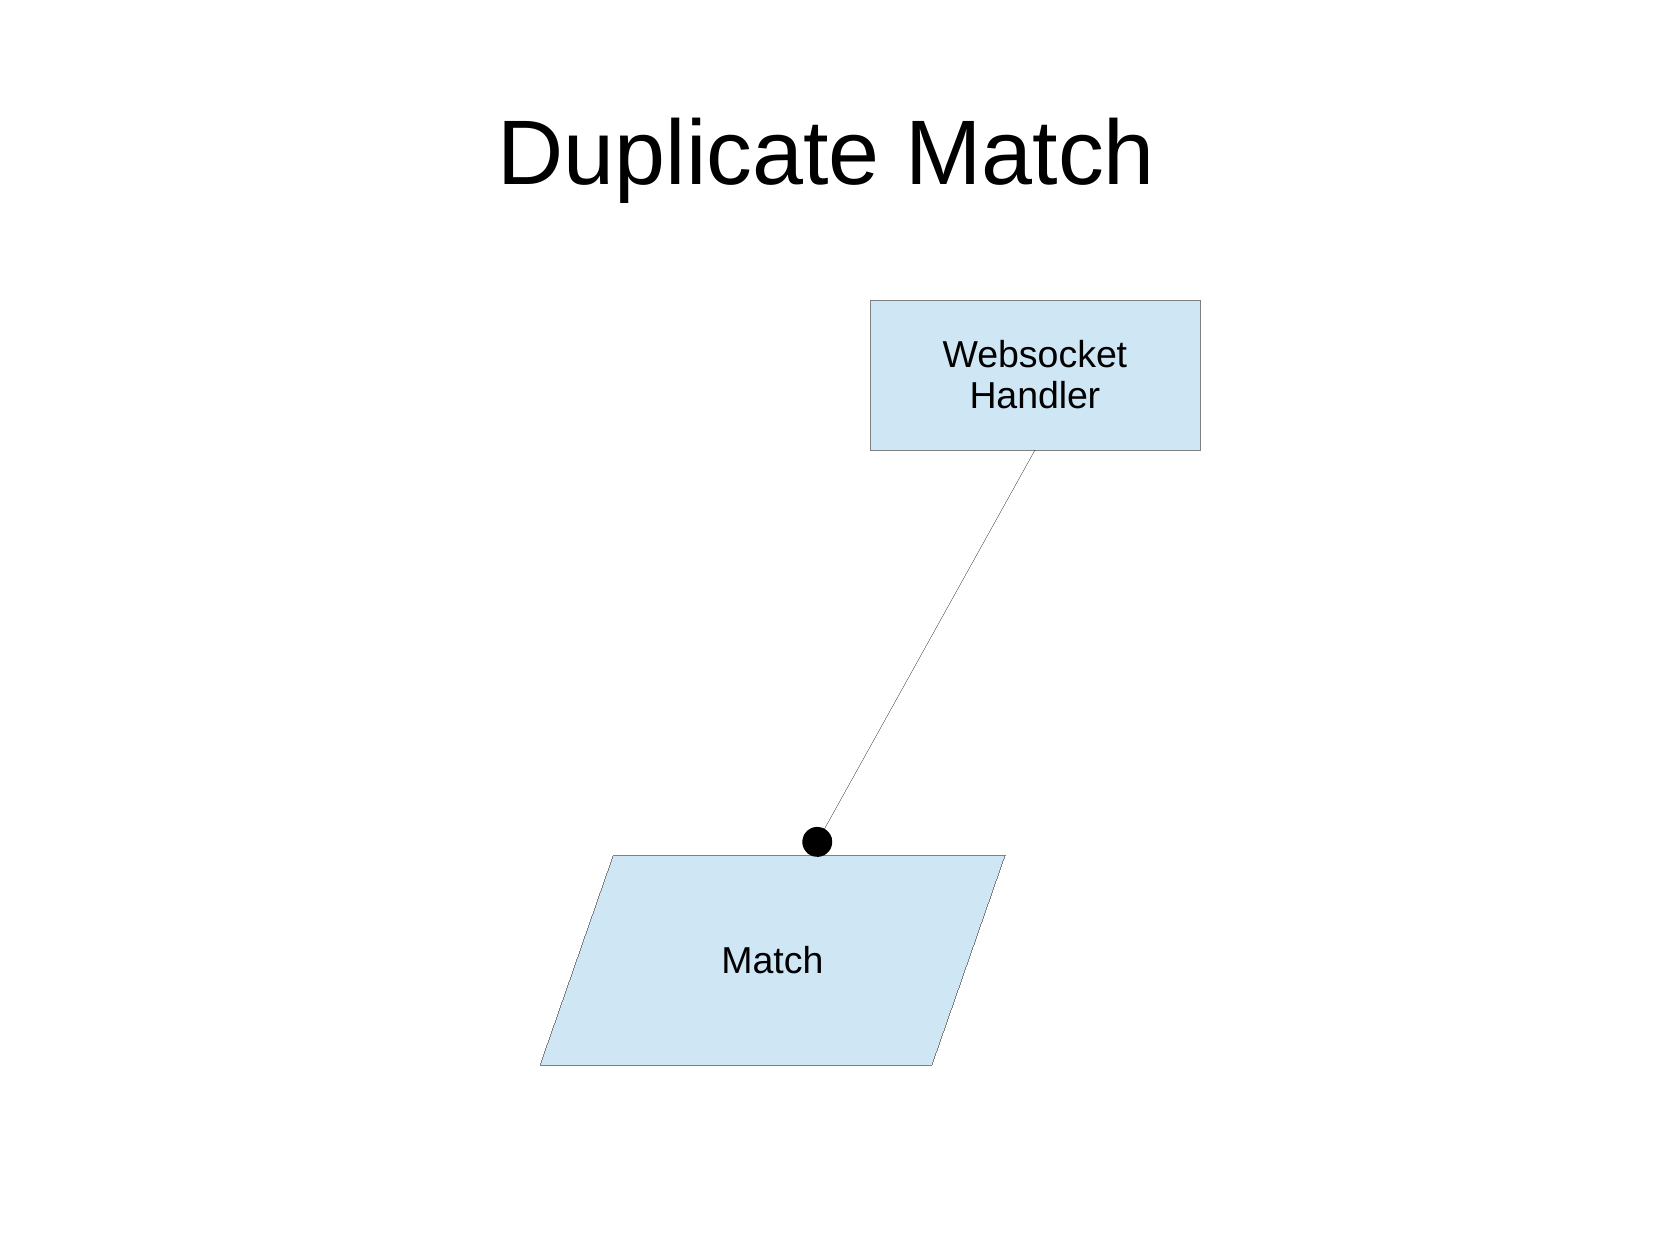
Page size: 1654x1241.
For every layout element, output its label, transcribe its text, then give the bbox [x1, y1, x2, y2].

text_box Websocket Handler [870, 300, 1201, 451]
title Duplicate Match [82, 49, 1571, 257]
text_box Match [540, 855, 1006, 1066]
